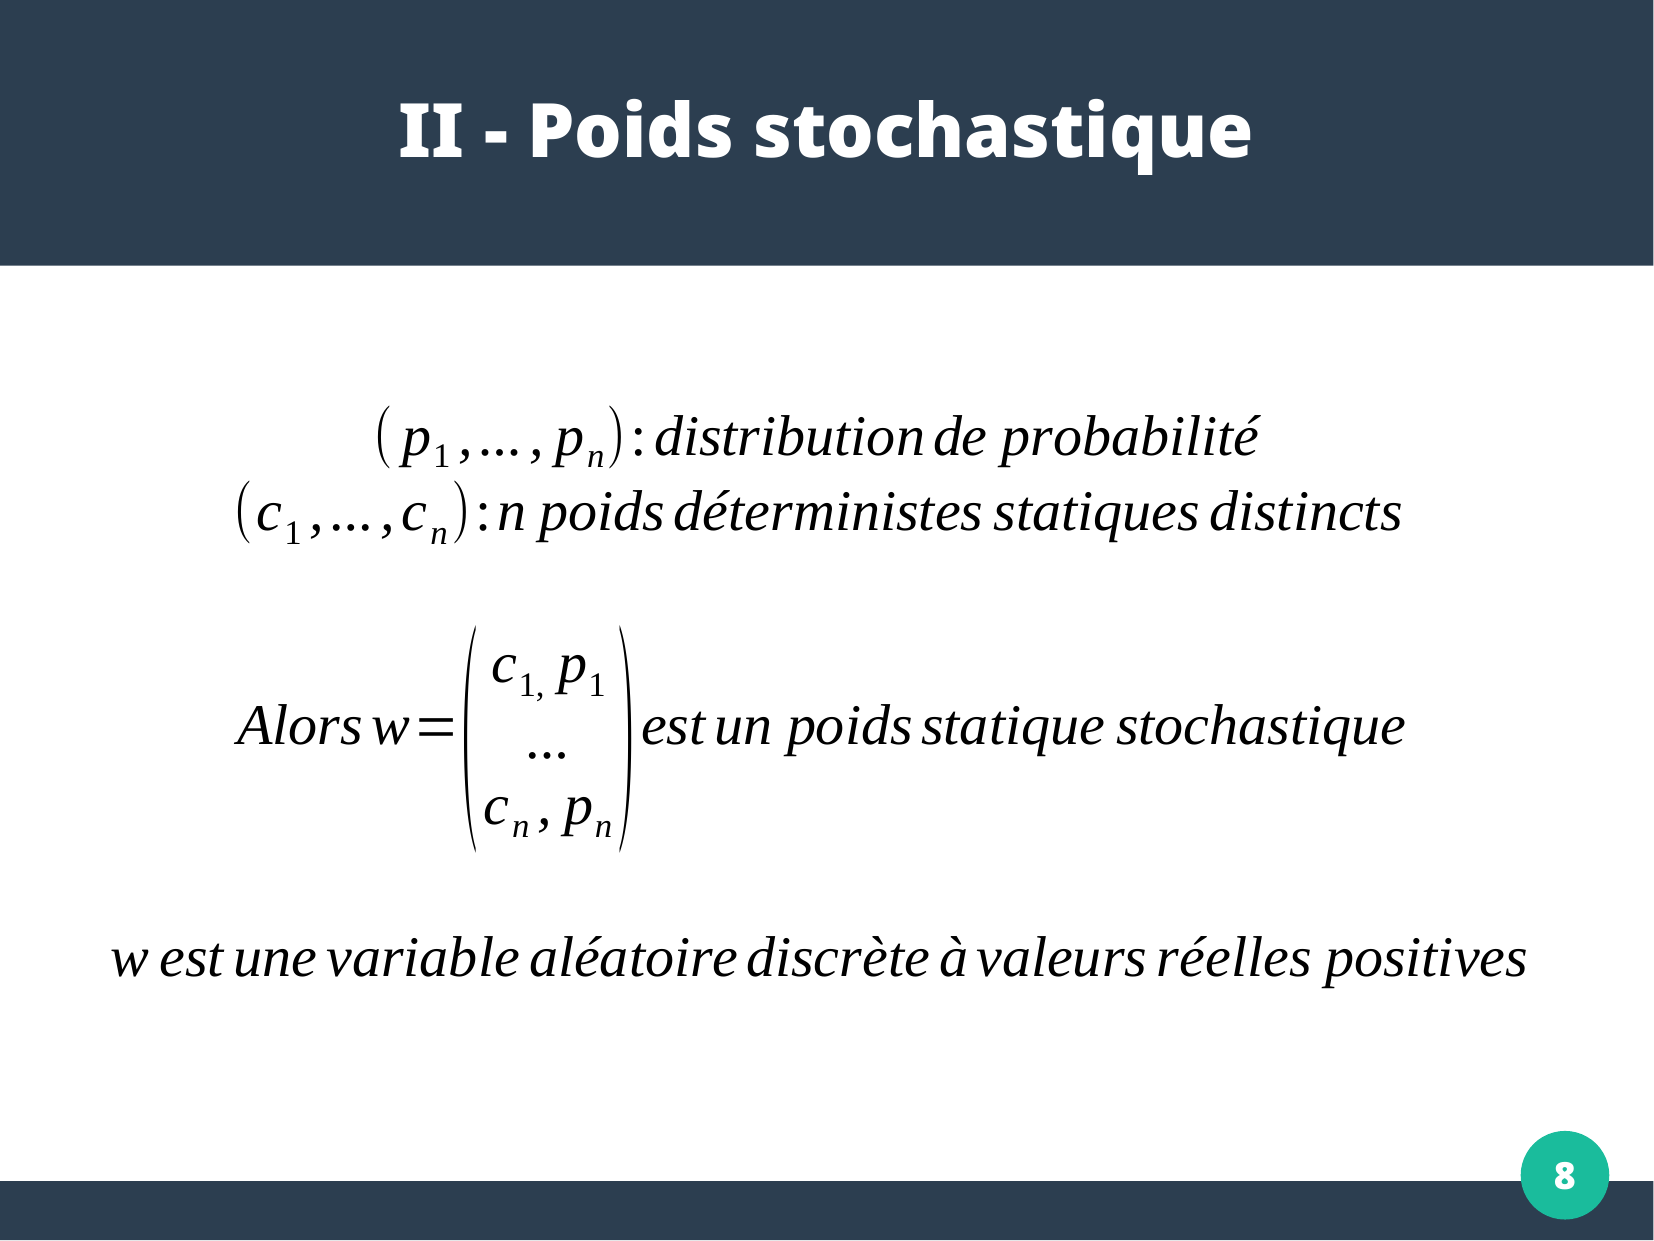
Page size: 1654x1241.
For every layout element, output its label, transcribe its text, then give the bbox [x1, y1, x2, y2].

chart [102, 401, 1536, 989]
title II - Poids stochastique [59, 49, 1595, 207]
